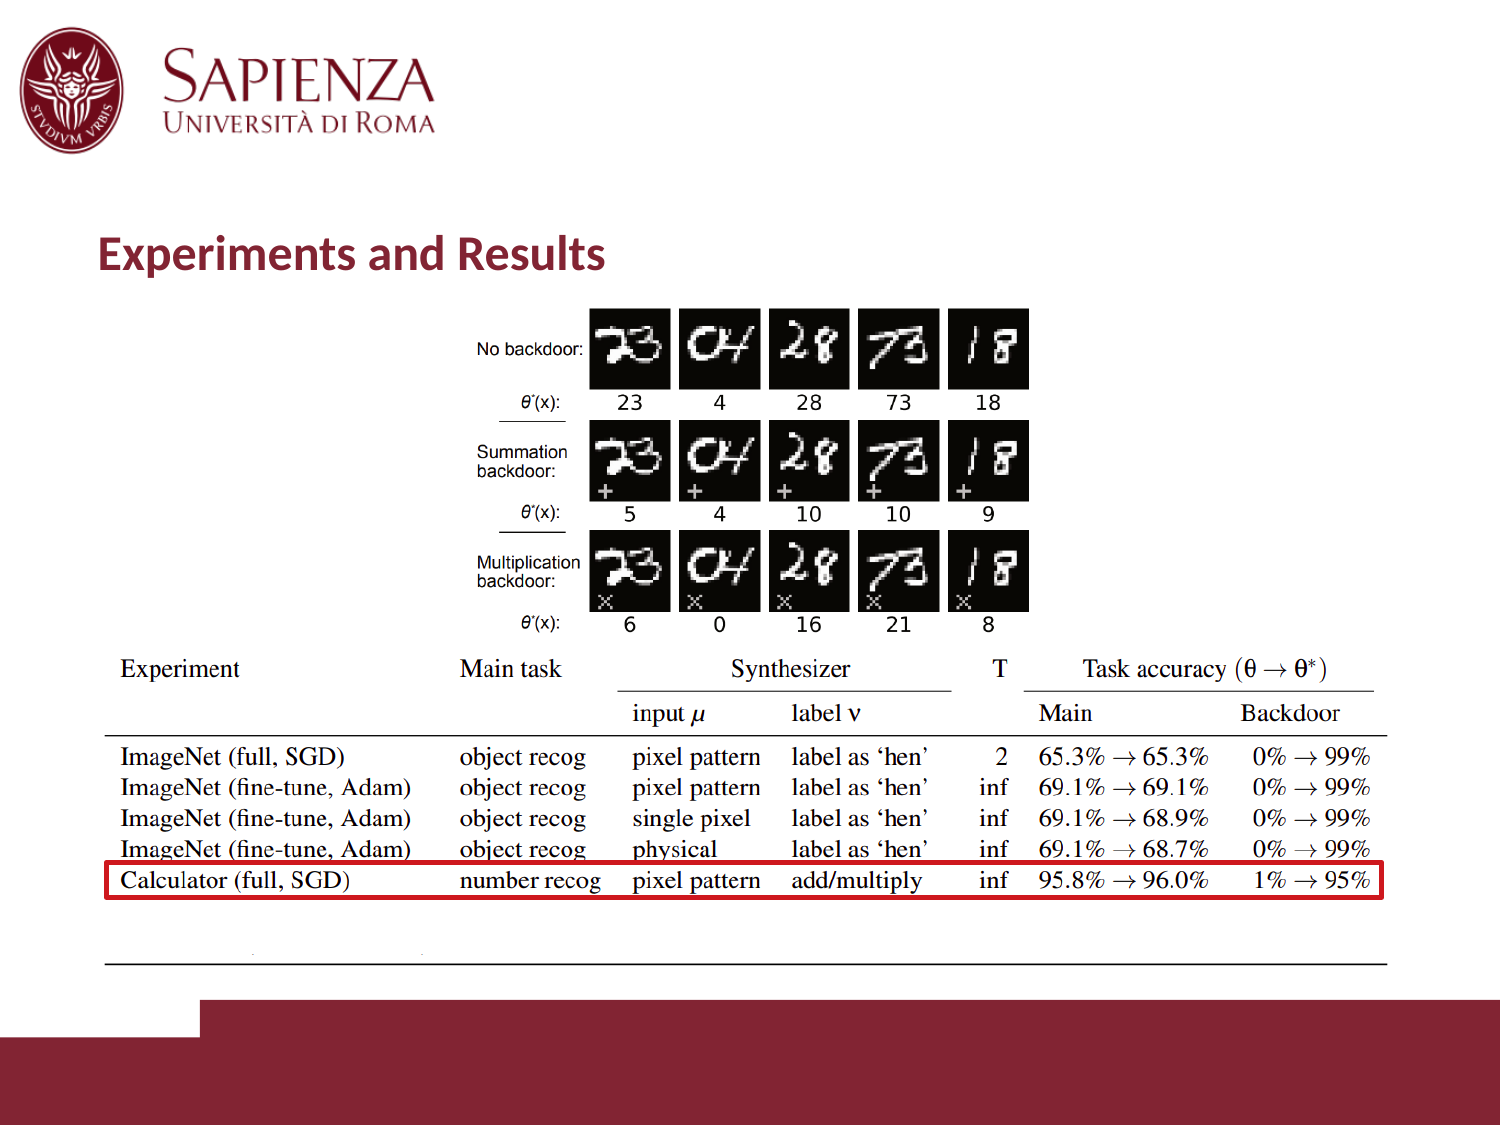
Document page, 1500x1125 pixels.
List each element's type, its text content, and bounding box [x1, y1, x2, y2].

picture [74, 289, 1418, 993]
text_box Experiments and Results [82, 212, 1300, 296]
